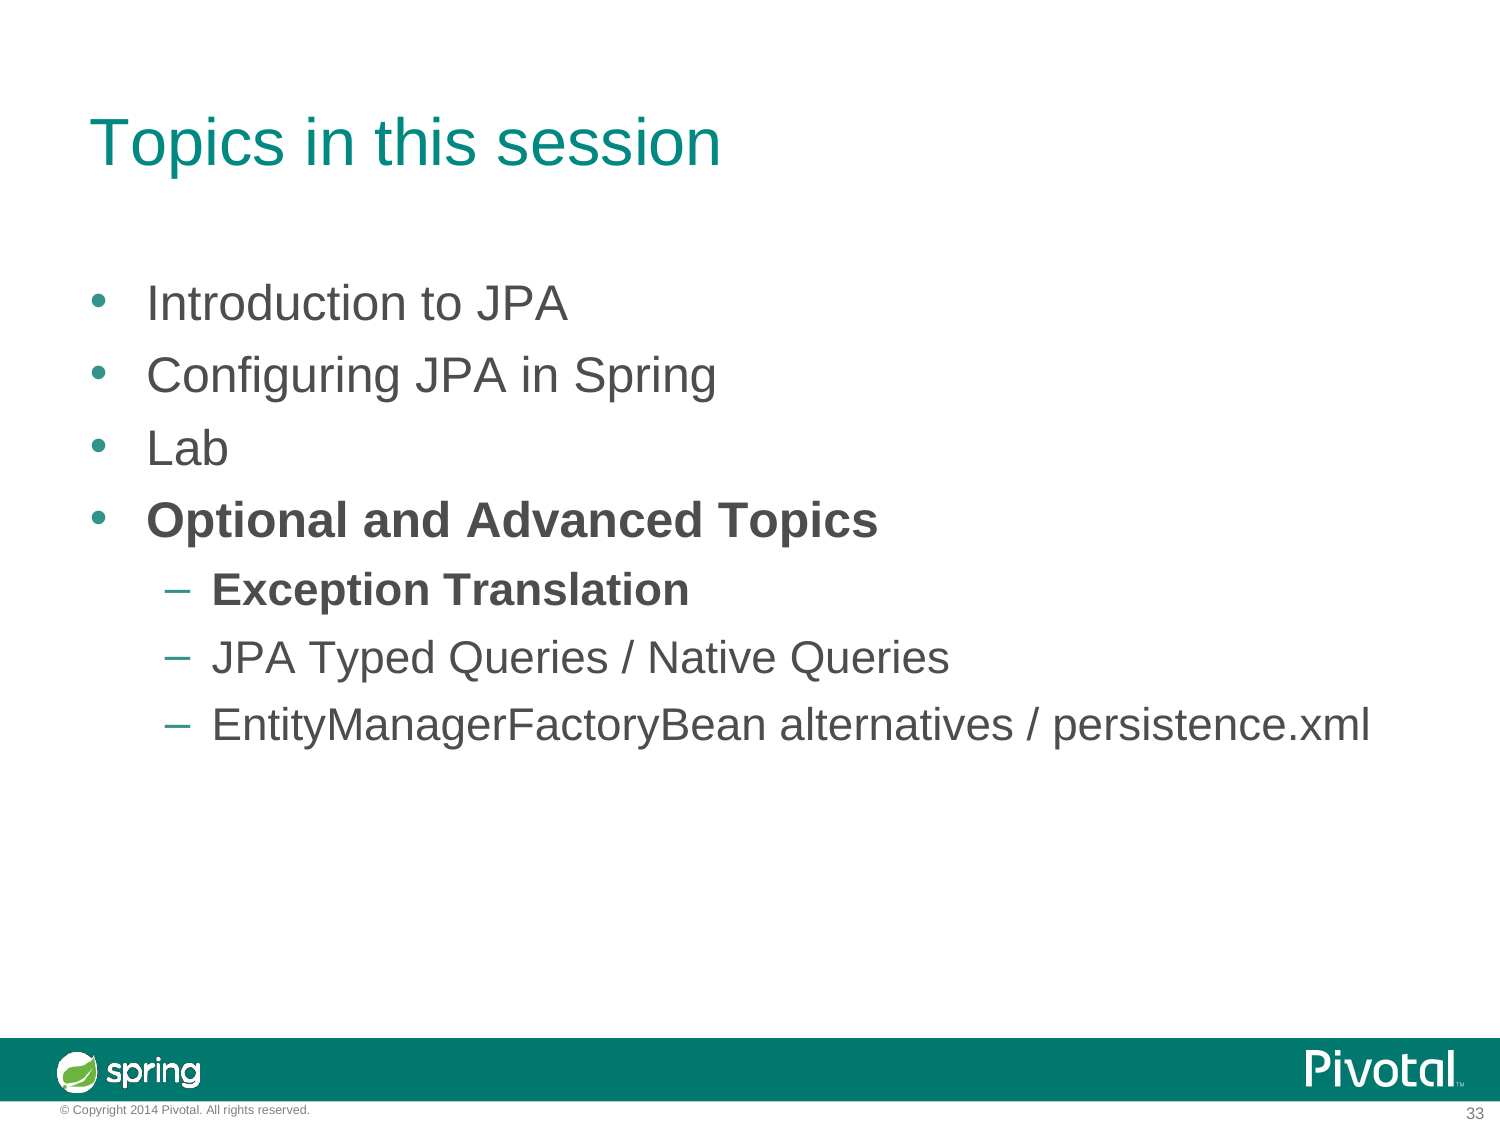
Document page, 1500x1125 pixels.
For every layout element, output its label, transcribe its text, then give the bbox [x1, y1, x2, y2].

title Topics in this session [75, 45, 1426, 233]
picture [1306, 1050, 1464, 1087]
picture [32, 1041, 210, 1103]
list Introduction to JPA Configuring JPA in Spring Lab Optional and Advanced Topics Exception Translation JPA Typed Queries / Native Queries EntityManagerFactoryBean alternatives / persistence.xml [75, 262, 1426, 1005]
